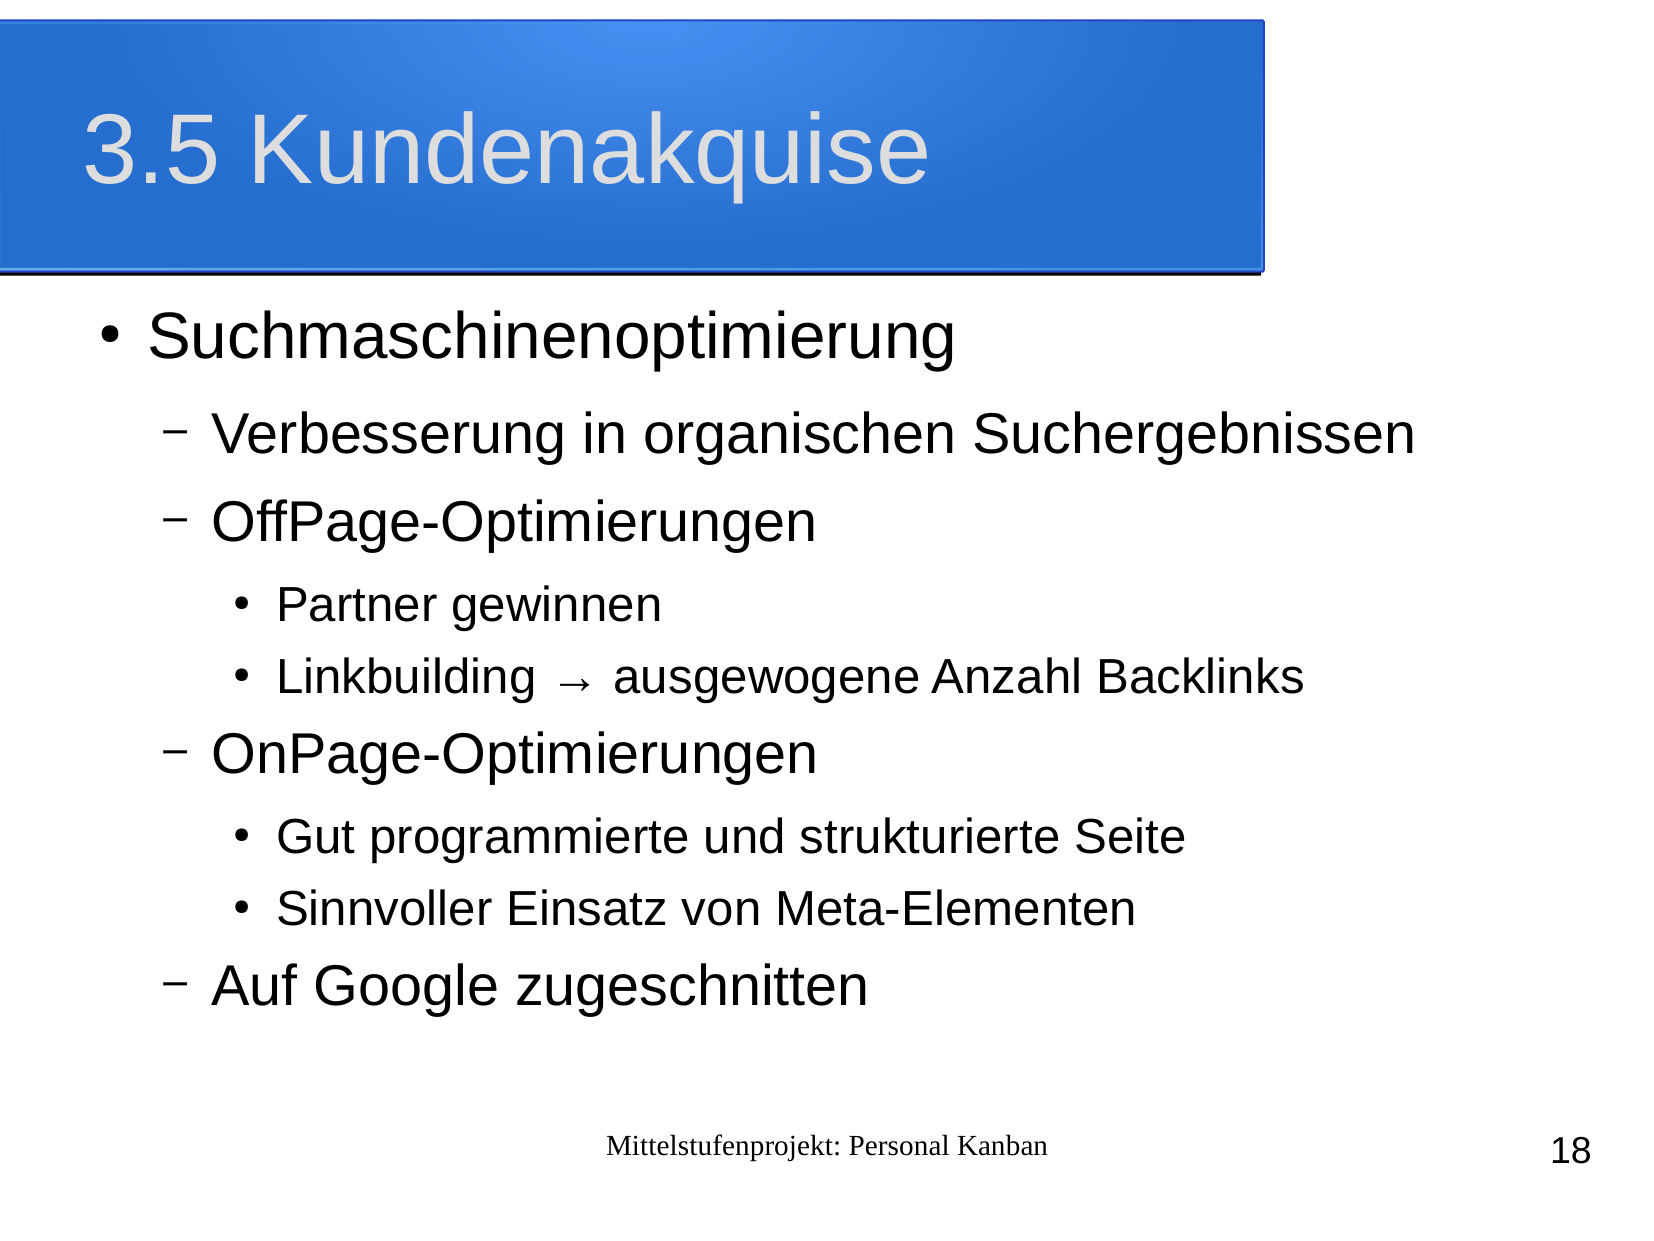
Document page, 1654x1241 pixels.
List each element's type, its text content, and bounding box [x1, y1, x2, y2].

list Suchmaschinenoptimierung Verbesserung in organischen Suchergebnissen OffPage-Optimierungen Partner gewinnen Linkbuilding → ausgewogene Anzahl Backlinks OnPage-Optimierungen Gut programmierte und strukturierte Seite Sinnvoller Einsatz von Meta-Elementen Auf Google zugeschnitten [82, 299, 1571, 1019]
text_box 18 [1535, 1122, 1654, 1194]
title 3.5 Kundenakquise [82, 47, 1235, 252]
